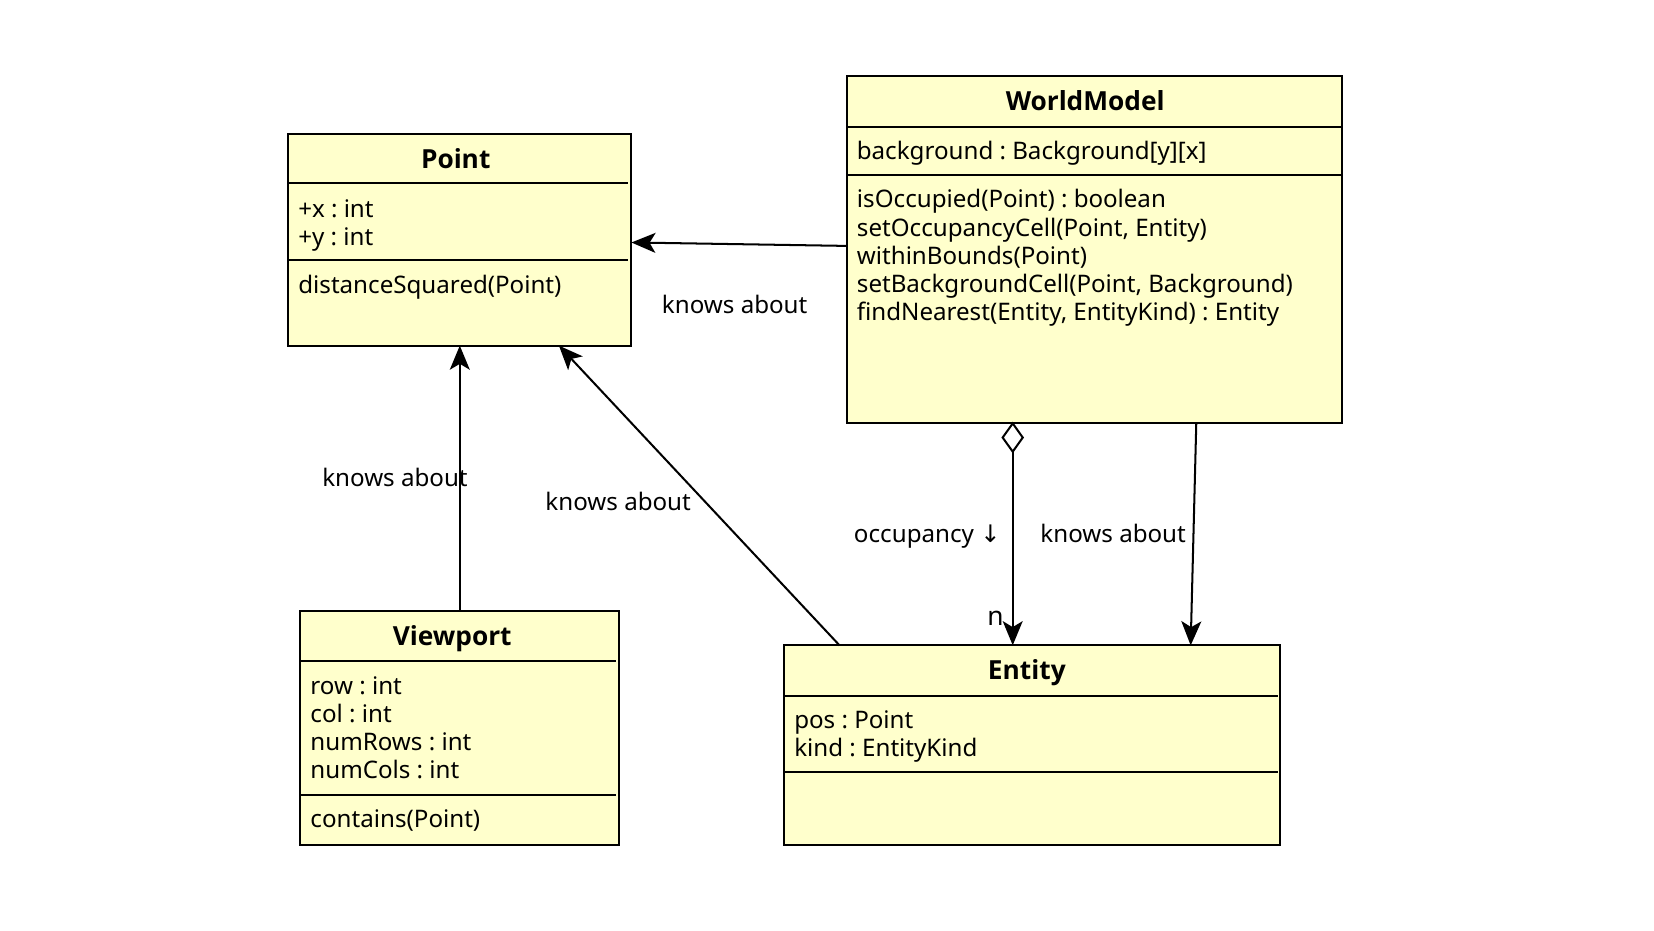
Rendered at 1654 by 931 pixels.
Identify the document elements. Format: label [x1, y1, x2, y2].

picture [255, 45, 1375, 877]
